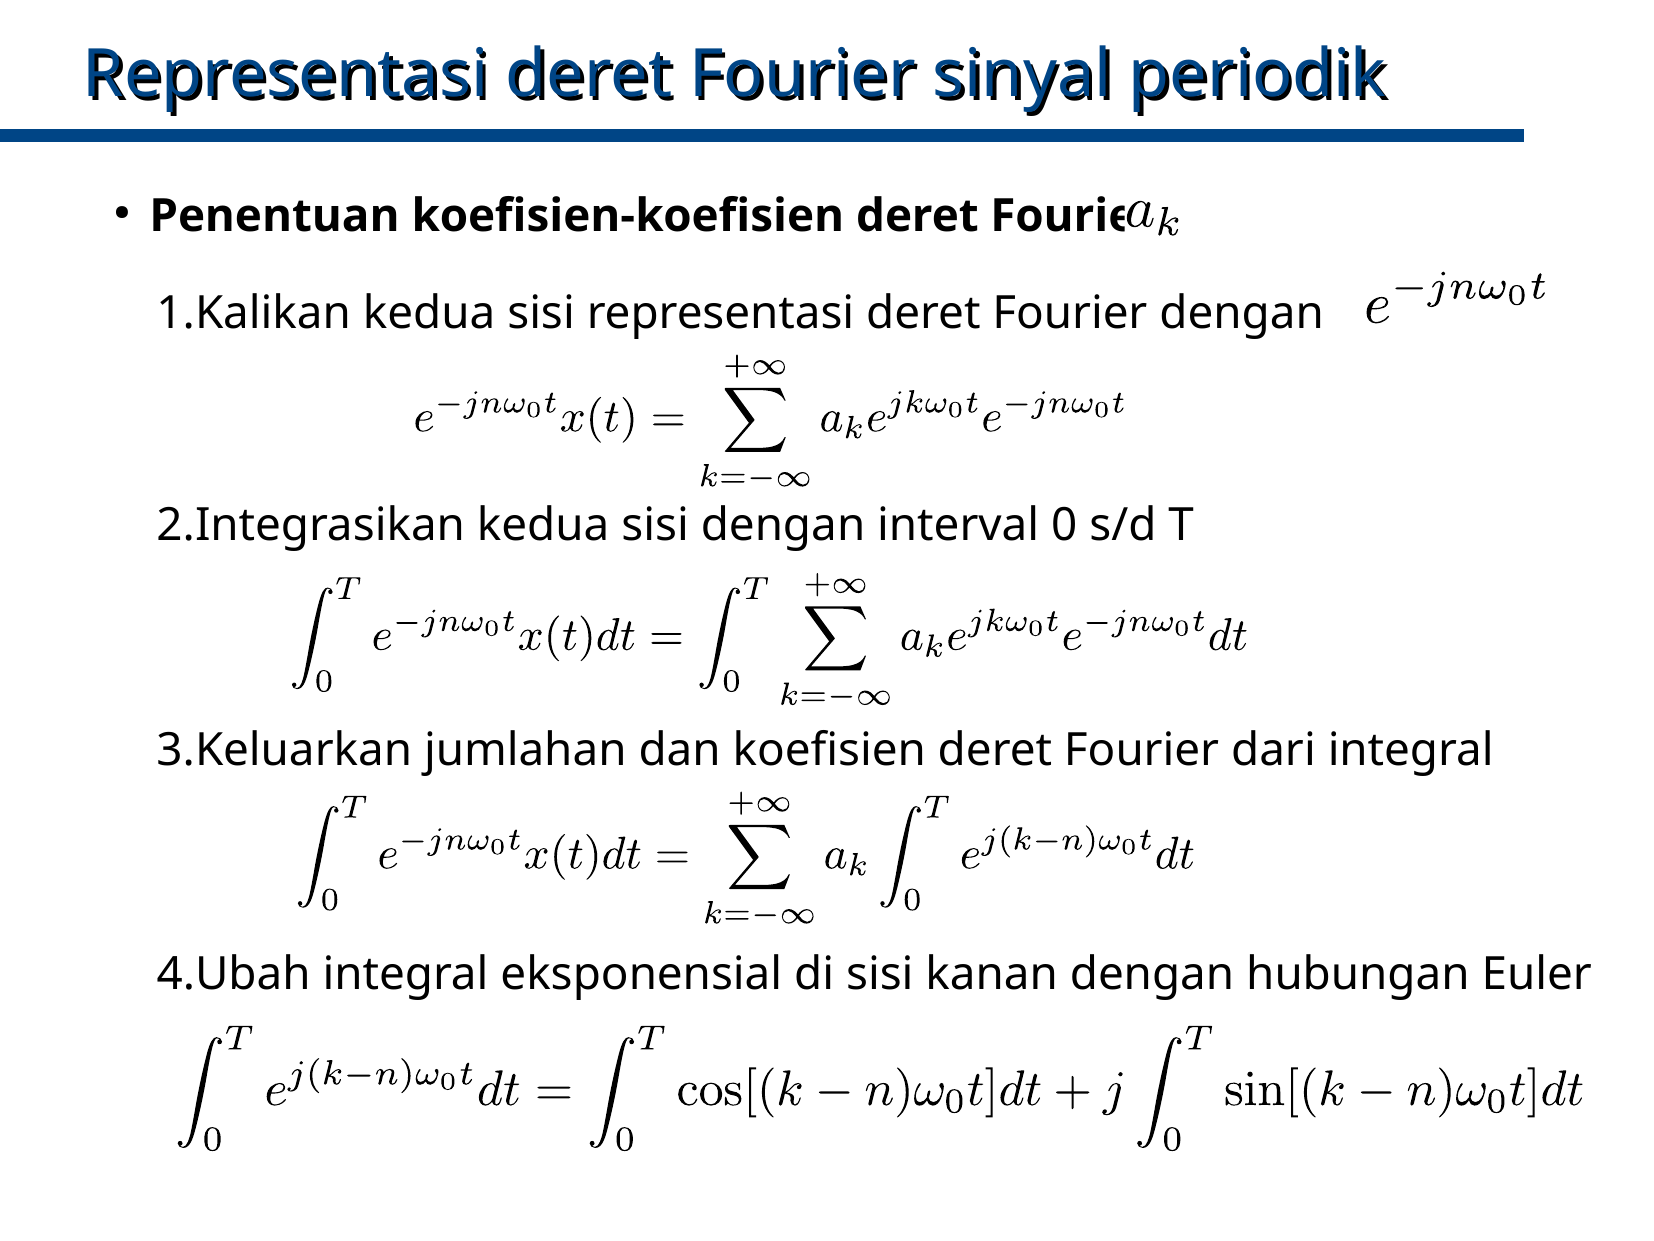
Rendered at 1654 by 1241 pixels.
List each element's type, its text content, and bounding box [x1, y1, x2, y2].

text_box Keluarkan jumlahan dan koefisien deret Fourier dari integral [141, 708, 1542, 780]
text_box [1363, 271, 1548, 324]
text_box [1124, 200, 1182, 236]
text_box Penentuan koefisien-koefisien deret Fourier [99, 174, 1536, 248]
text_box [413, 354, 1126, 484]
text_box [0, 129, 1524, 142]
text_box Ubah integral eksponensial di sisi kanan dengan hubungan Euler [141, 933, 1650, 1004]
text_box [295, 791, 1196, 928]
text_box [174, 1025, 1585, 1152]
text_box [289, 572, 1249, 708]
text_box Integrasikan kedua sisi dengan interval 0 s/d T [141, 484, 1232, 555]
text_box Kalikan kedua sisi representasi deret Fourier dengan [141, 271, 1368, 343]
text_box Representasi deret Fourier sinyal periodik [82, 0, 1654, 156]
